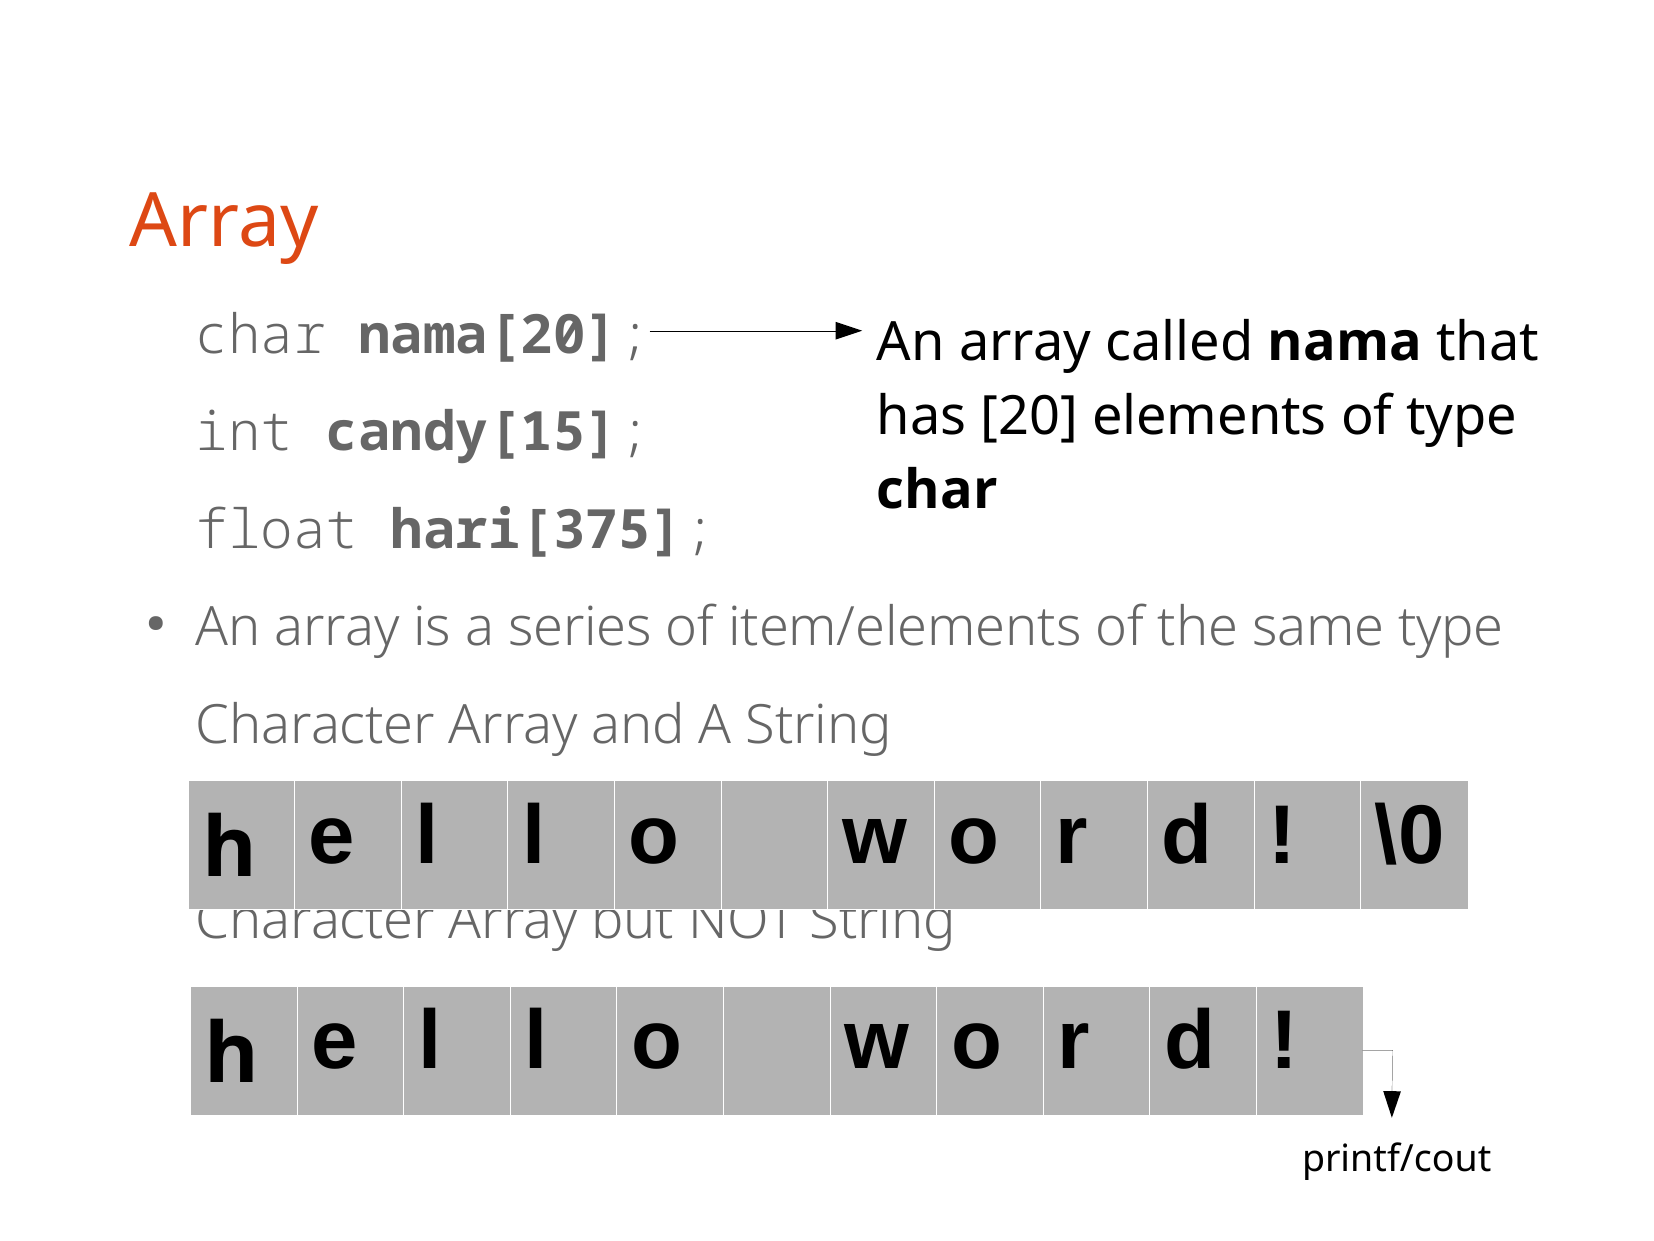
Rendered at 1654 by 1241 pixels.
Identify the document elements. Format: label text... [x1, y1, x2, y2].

table_header [722, 781, 827, 909]
table_header o [937, 987, 1043, 1115]
table_header w [831, 987, 936, 1115]
table_header e [298, 987, 403, 1115]
table_header w [828, 781, 934, 909]
text_box printf/cout [1287, 1123, 1503, 1182]
table_header r [1044, 987, 1149, 1115]
table_header o [615, 781, 721, 909]
title Array [129, 153, 1518, 281]
table_header ! [1257, 987, 1363, 1115]
table_header l [508, 781, 614, 909]
table_header d [1150, 987, 1256, 1115]
table_header o [617, 987, 723, 1115]
table_header o [935, 781, 1040, 909]
list char nama[20]; int candy[15]; float hari[375]; An array is a series of item/elements of the same type Character Array and A String Character Array but NOT String [129, 295, 1518, 1010]
table_header l [402, 781, 507, 909]
table_header [724, 987, 830, 1115]
table_header l [511, 987, 616, 1115]
table_header l [404, 987, 510, 1115]
table_header e [295, 781, 401, 909]
table_header d [1148, 781, 1254, 909]
table_header h [189, 781, 294, 909]
table_header h [191, 987, 297, 1115]
table_header r [1041, 781, 1147, 909]
table_header \0 [1361, 781, 1468, 909]
table_header ! [1255, 781, 1360, 909]
text_box An array called nama that has [20] elements of type char [862, 295, 1654, 433]
